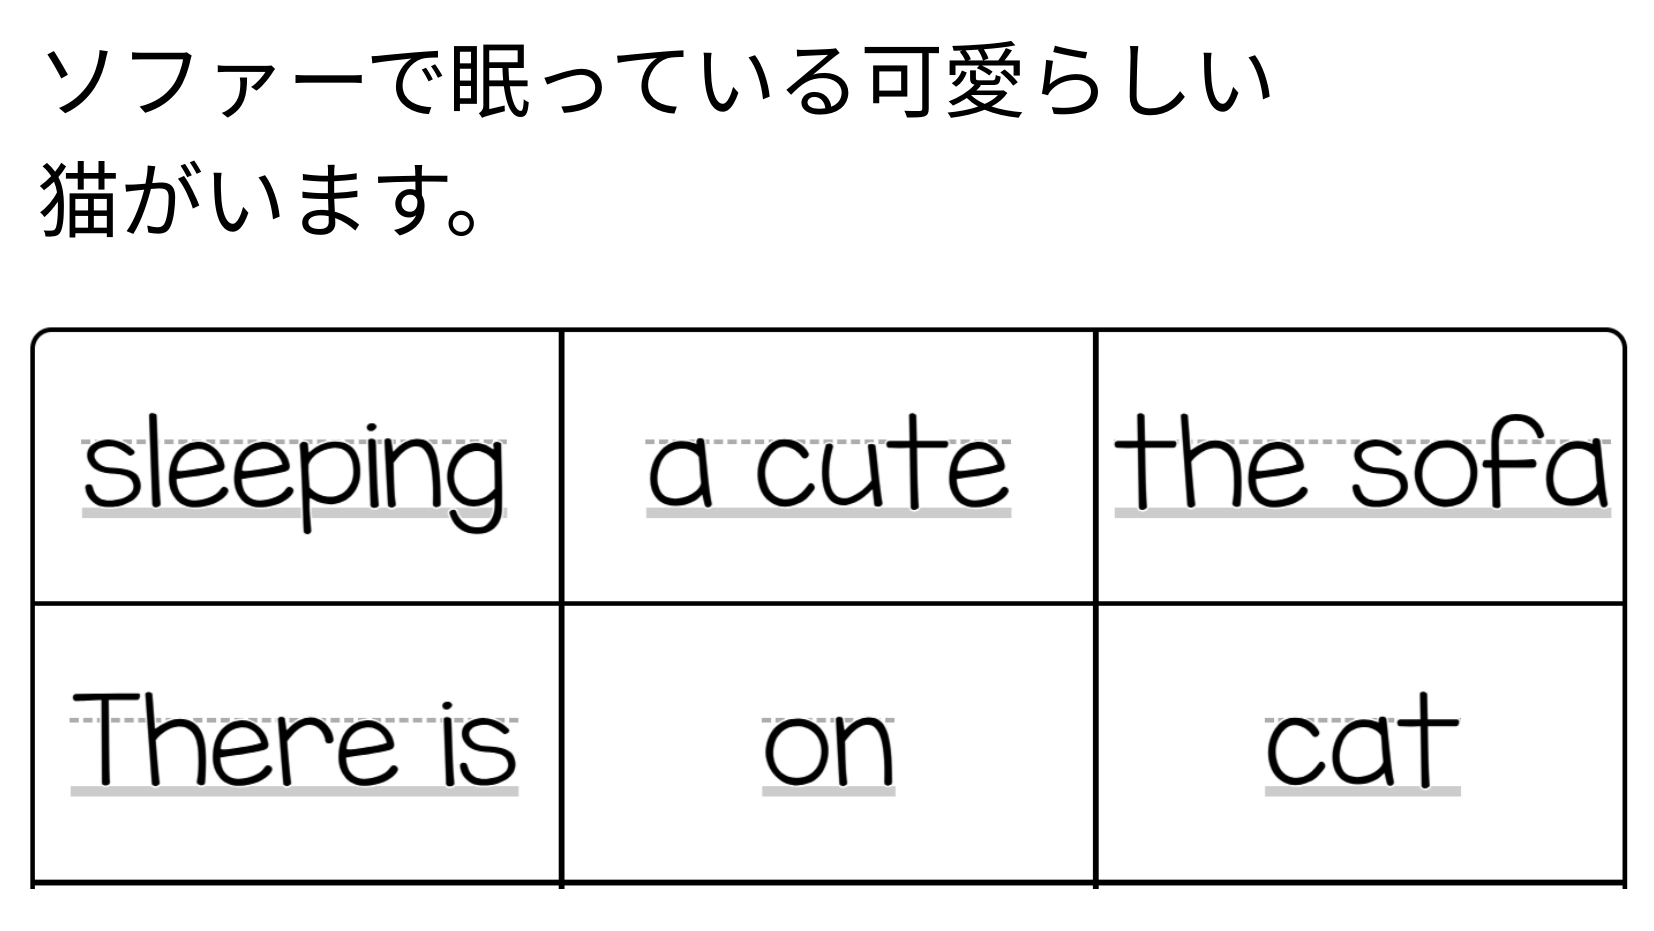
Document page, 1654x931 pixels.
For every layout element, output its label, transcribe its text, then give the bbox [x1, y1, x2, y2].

picture [20, 324, 1633, 889]
title ソファーで眠っている可愛らしい 猫がいます。 [37, 19, 1613, 252]
